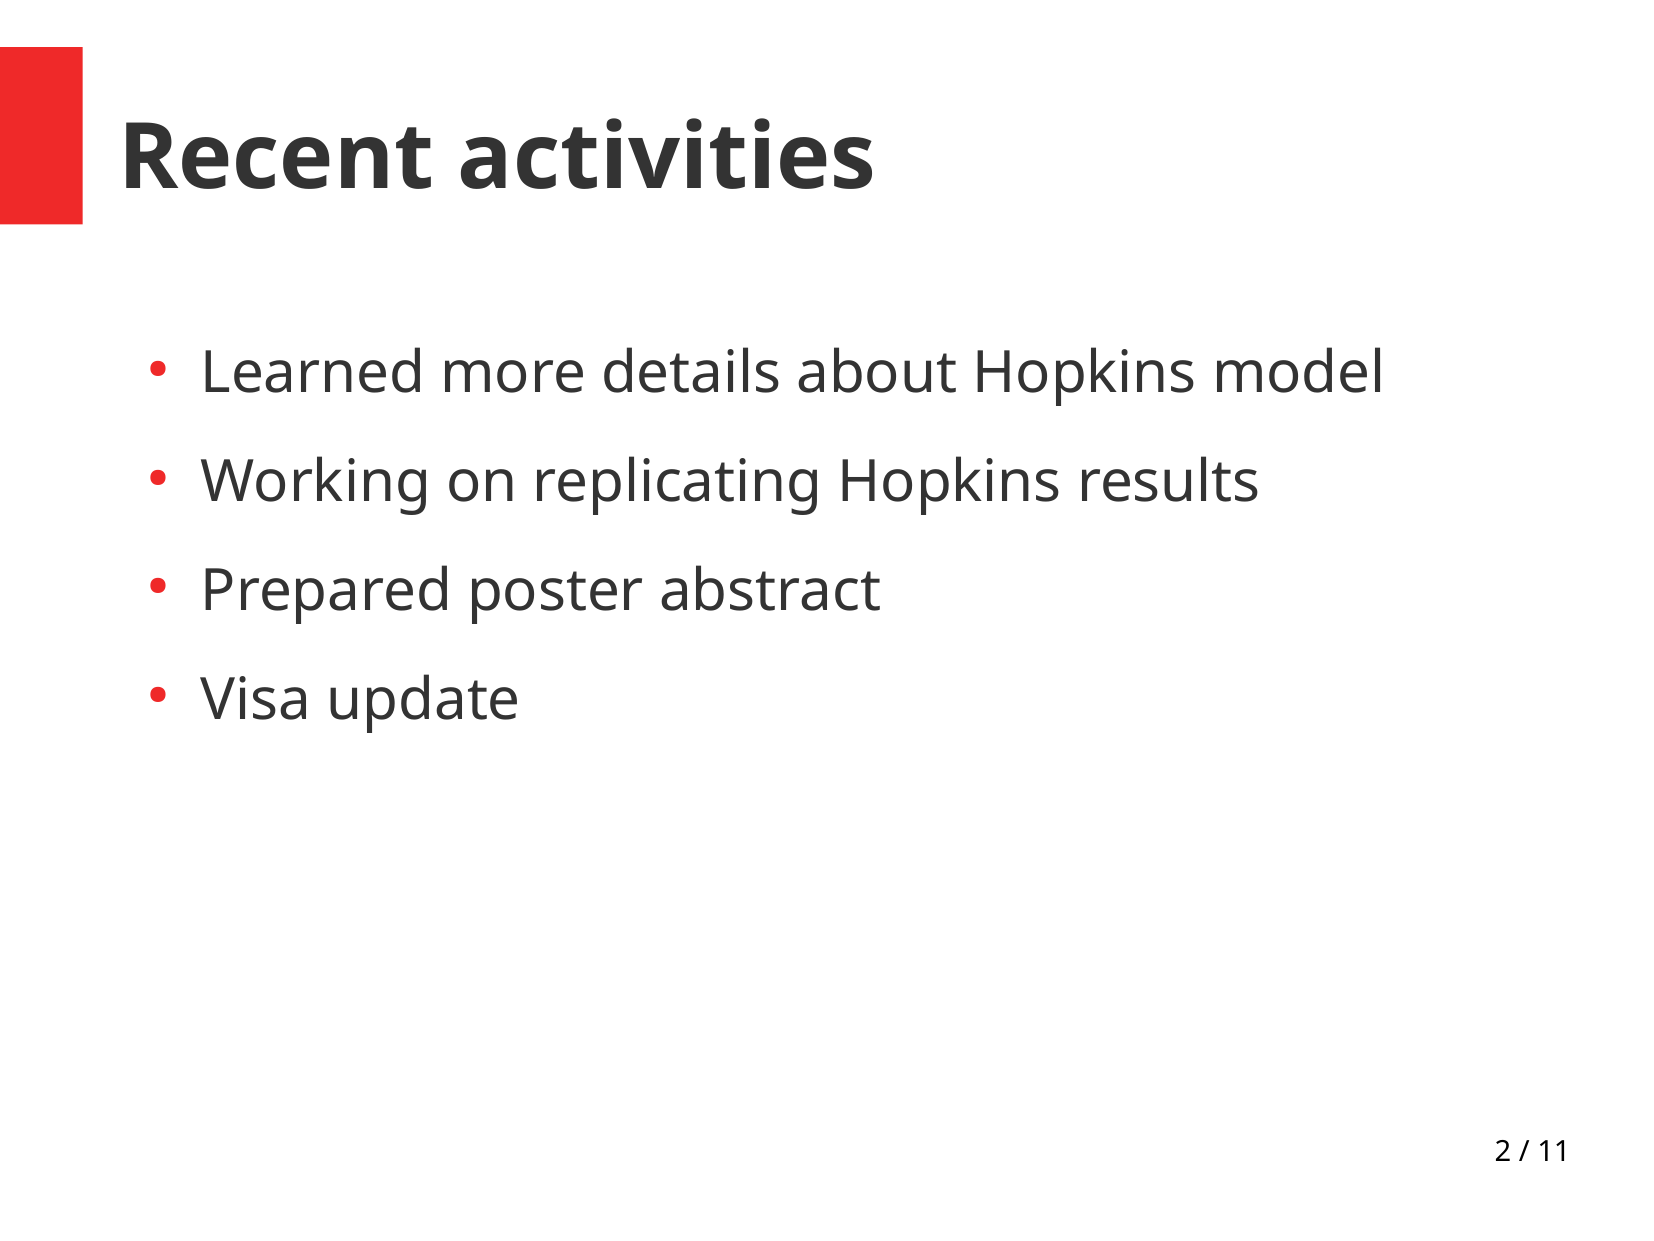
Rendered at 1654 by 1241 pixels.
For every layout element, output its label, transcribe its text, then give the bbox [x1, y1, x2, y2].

title Recent activities [118, 49, 1571, 257]
list Learned more details about Hopkins model Working on replicating Hopkins results Prepared poster abstract Visa update [129, 330, 1548, 1148]
